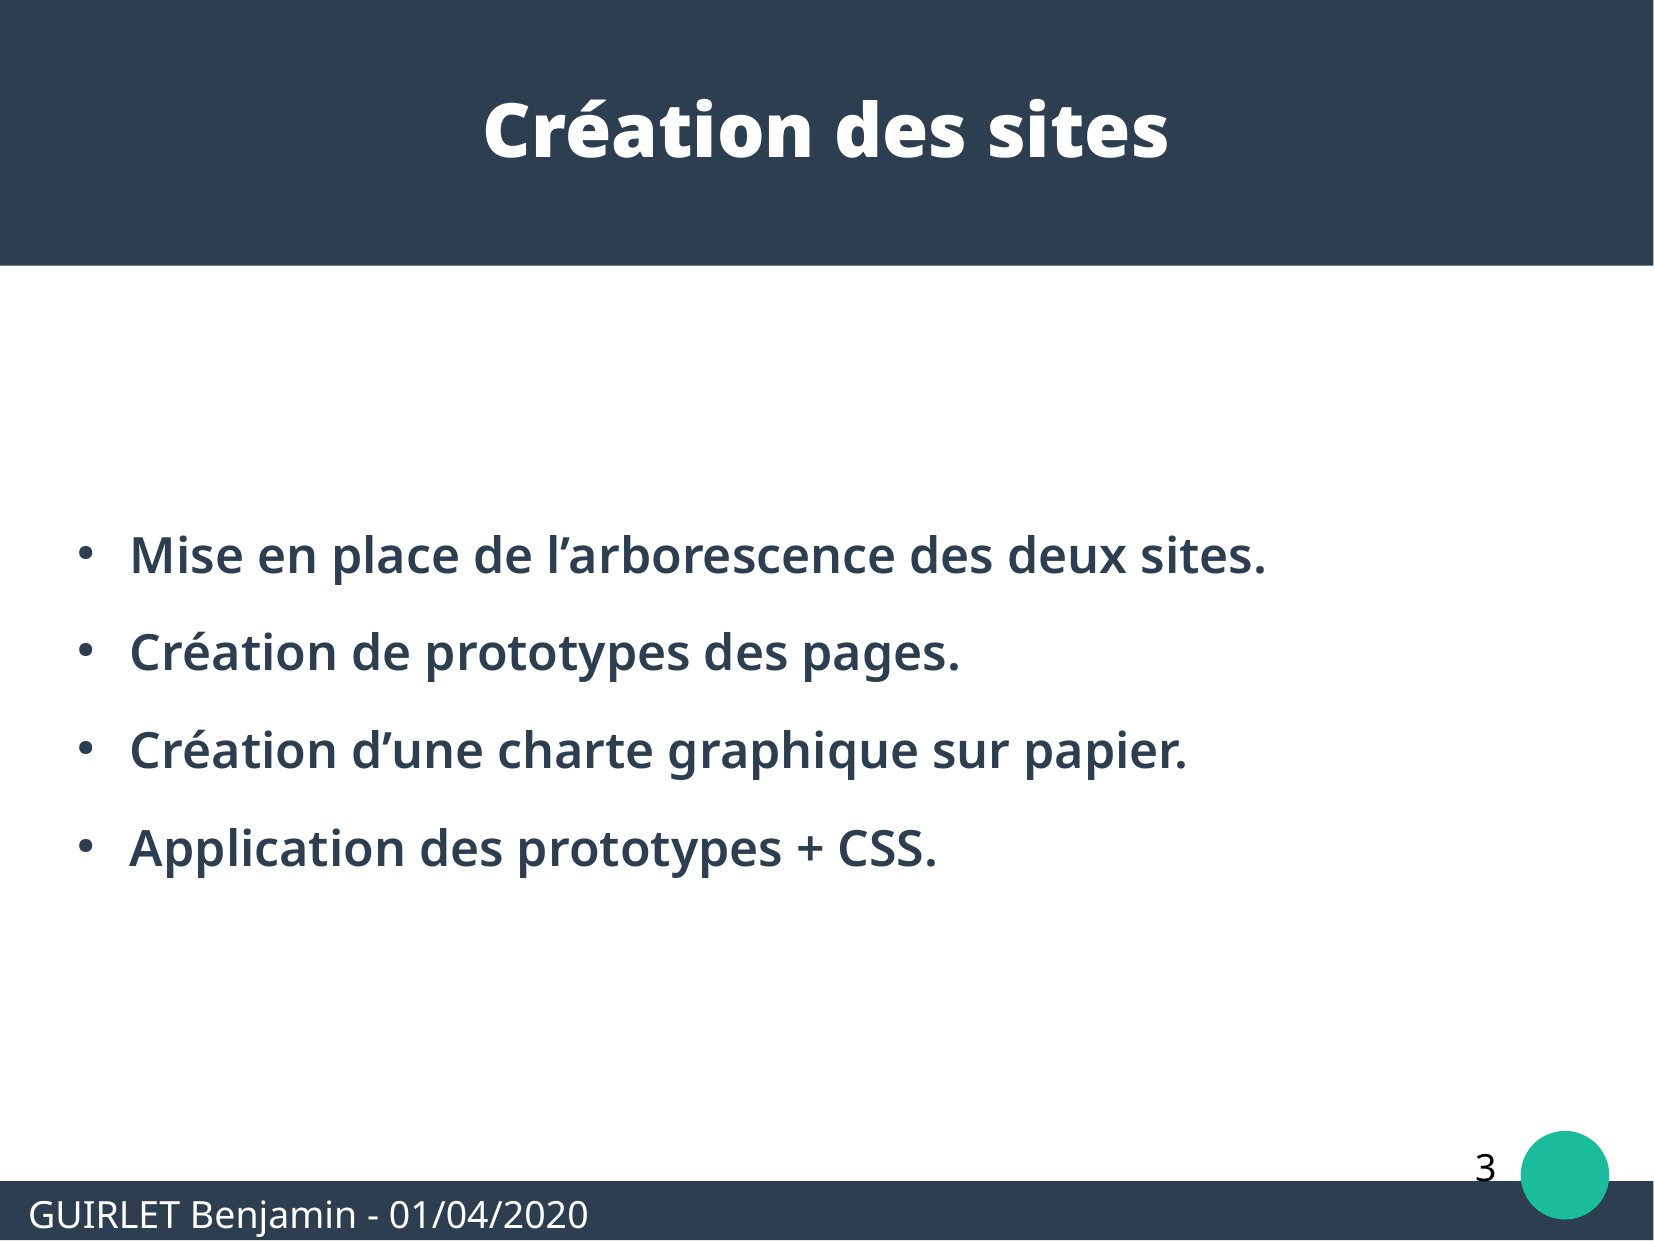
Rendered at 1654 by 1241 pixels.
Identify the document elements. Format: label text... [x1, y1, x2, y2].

list Mise en place de l’arborescence des deux sites. Création de prototypes des pages. Création d’une charte graphique sur papier. Application des prototypes + CSS. [59, 519, 1595, 898]
text_box <numéro> [1472, 1133, 1654, 1212]
text_box GUIRLET Benjamin - 01/04/2020 [13, 1181, 628, 1241]
title Création des sites [59, 49, 1595, 207]
